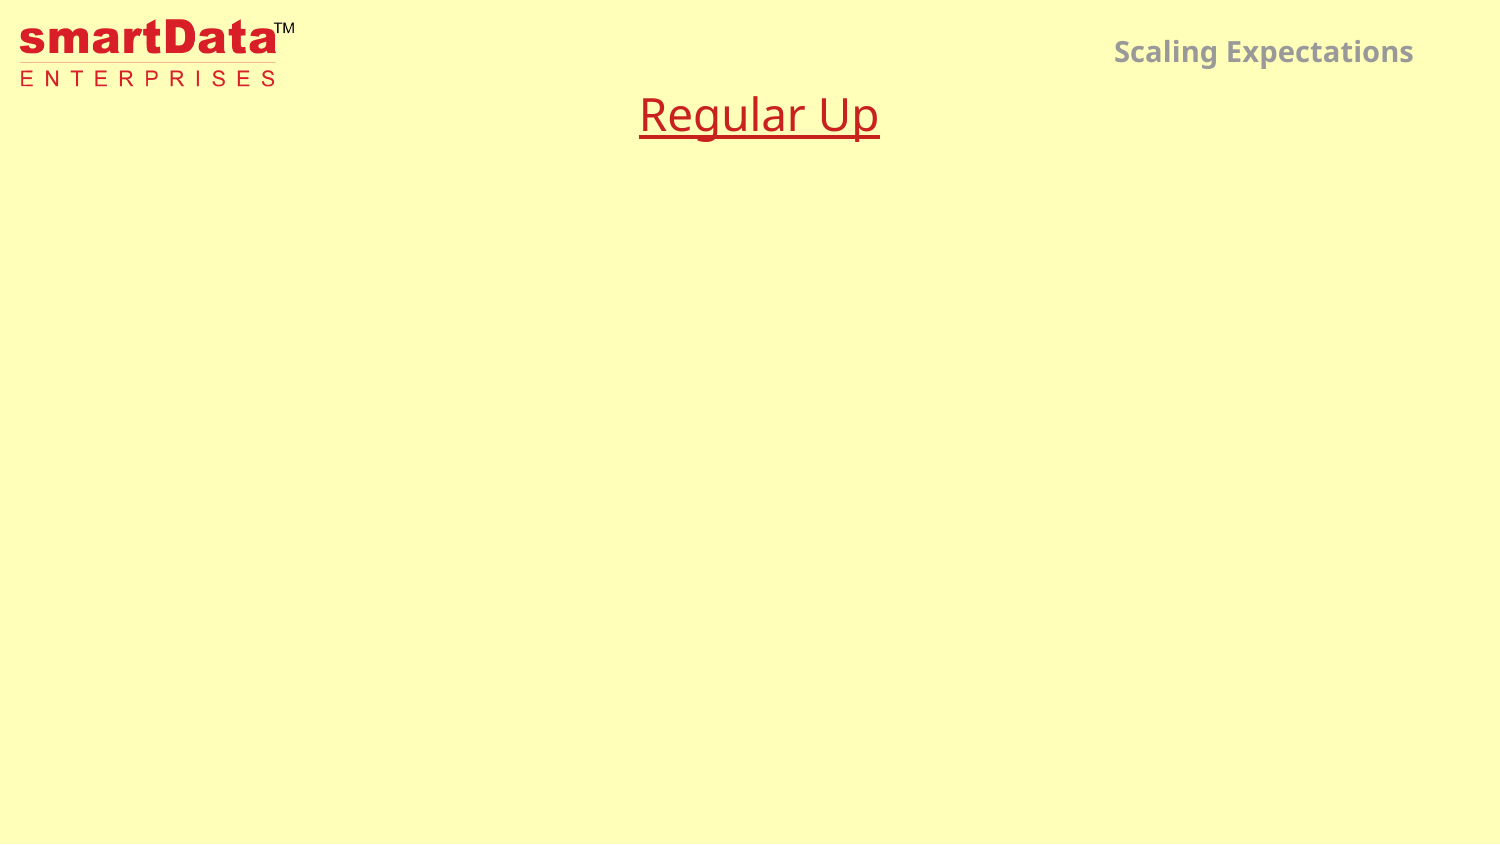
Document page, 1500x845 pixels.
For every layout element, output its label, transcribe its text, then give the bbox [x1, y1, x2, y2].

text_box Scaling Expectations [1039, 18, 1490, 94]
text_box Regular Up [29, 71, 1490, 739]
picture [0, 18, 295, 108]
